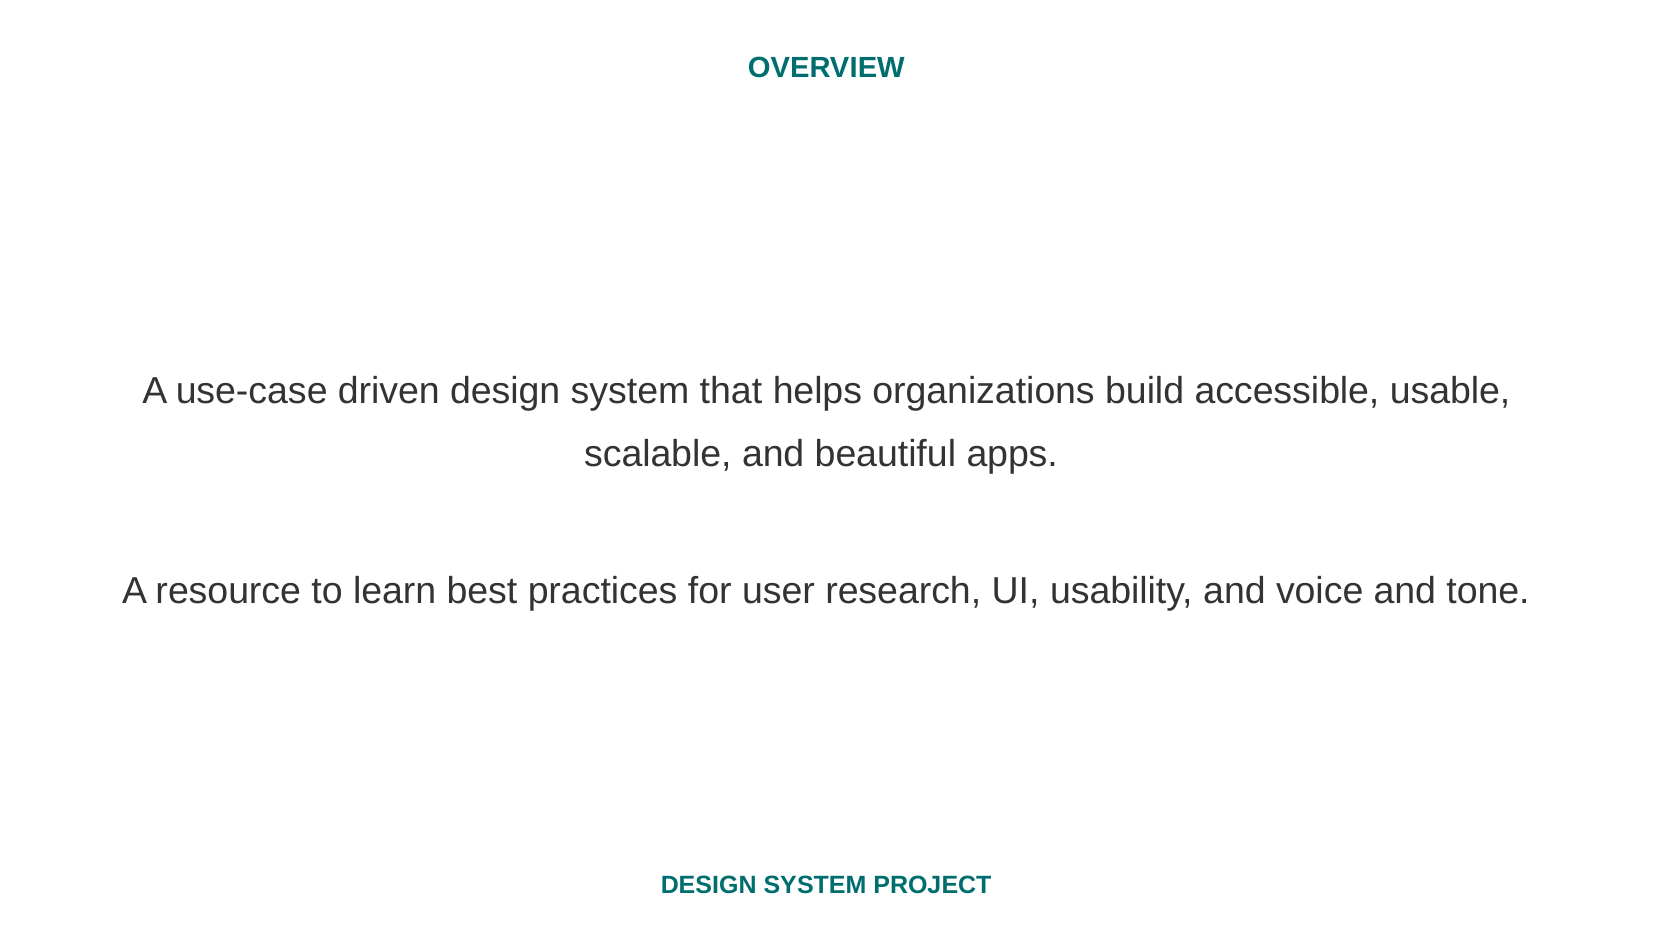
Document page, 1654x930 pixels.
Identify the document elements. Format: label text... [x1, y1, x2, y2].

title DESIGN SYSTEM PROJECT [0, 840, 1653, 930]
title OVERVIEW [0, 0, 1653, 135]
list A use-case driven design system that helps organizations build accessible, usable, scalable, and beautiful apps. A resource to learn best practices for user research, UI, usability, and voice and tone. [82, 134, 1571, 826]
